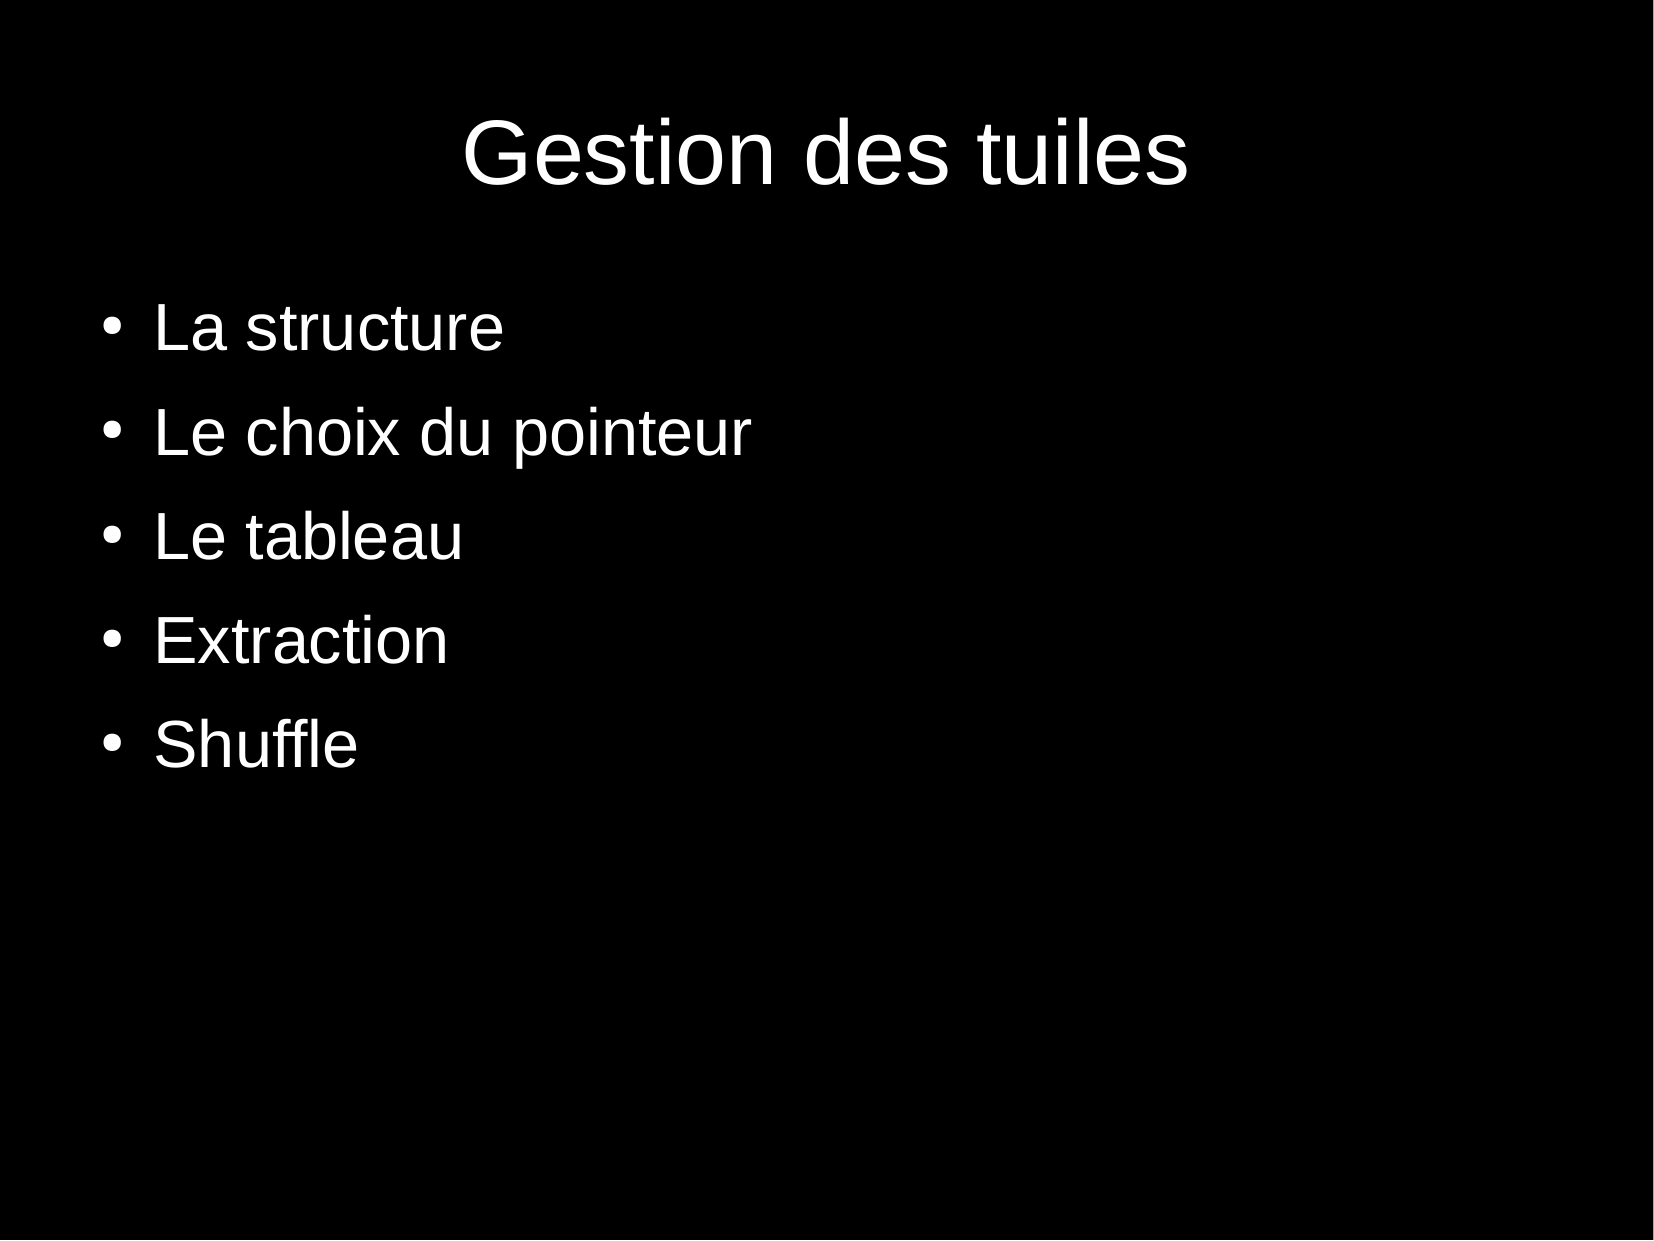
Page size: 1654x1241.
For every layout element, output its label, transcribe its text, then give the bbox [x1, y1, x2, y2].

title Gestion des tuiles [82, 49, 1571, 257]
list La structure Le choix du pointeur Le tableau Extraction Shuffle [82, 290, 1571, 1109]
